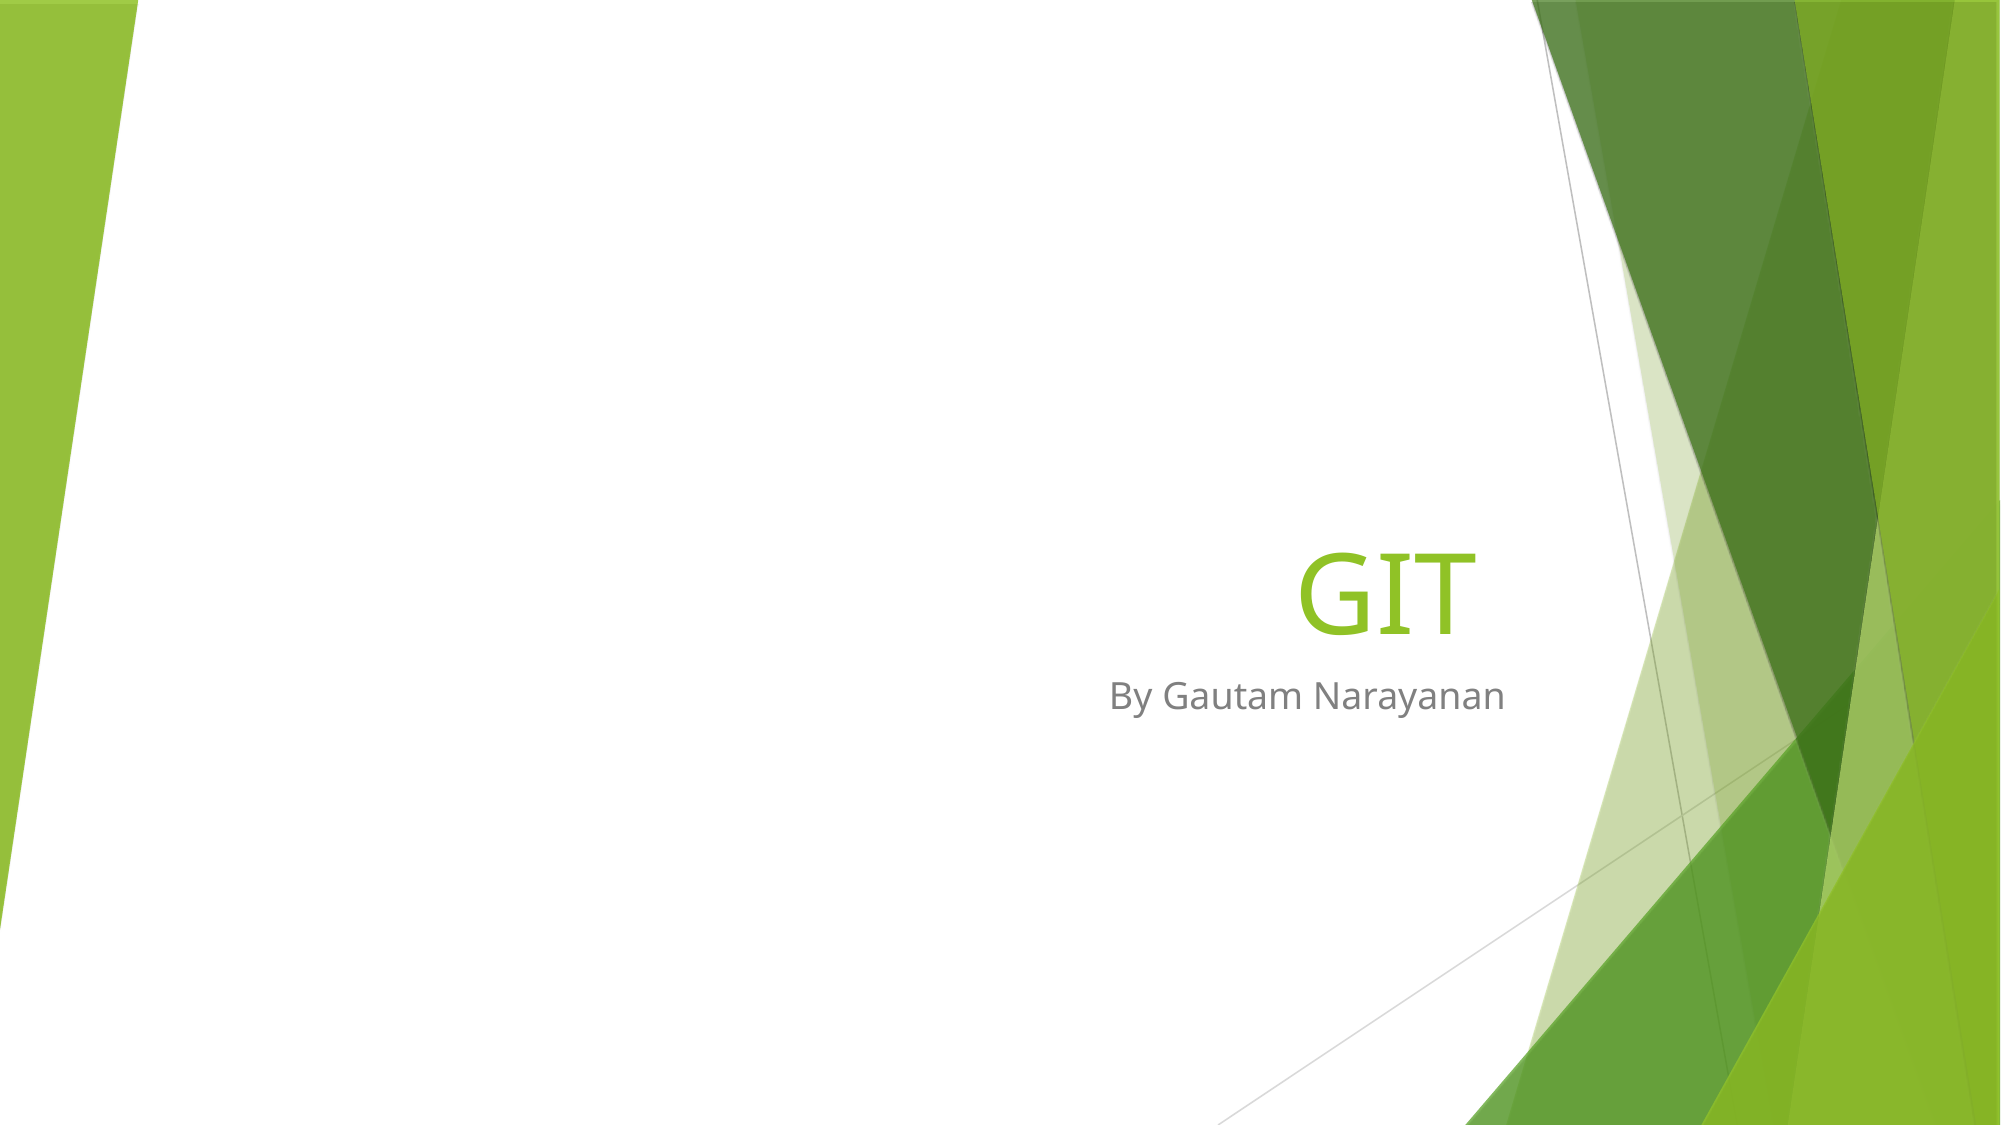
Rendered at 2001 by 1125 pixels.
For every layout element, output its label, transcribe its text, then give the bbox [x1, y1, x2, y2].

subtitle By Gautam Narayanan [247, 664, 1522, 845]
title GIT [247, 394, 1522, 664]
